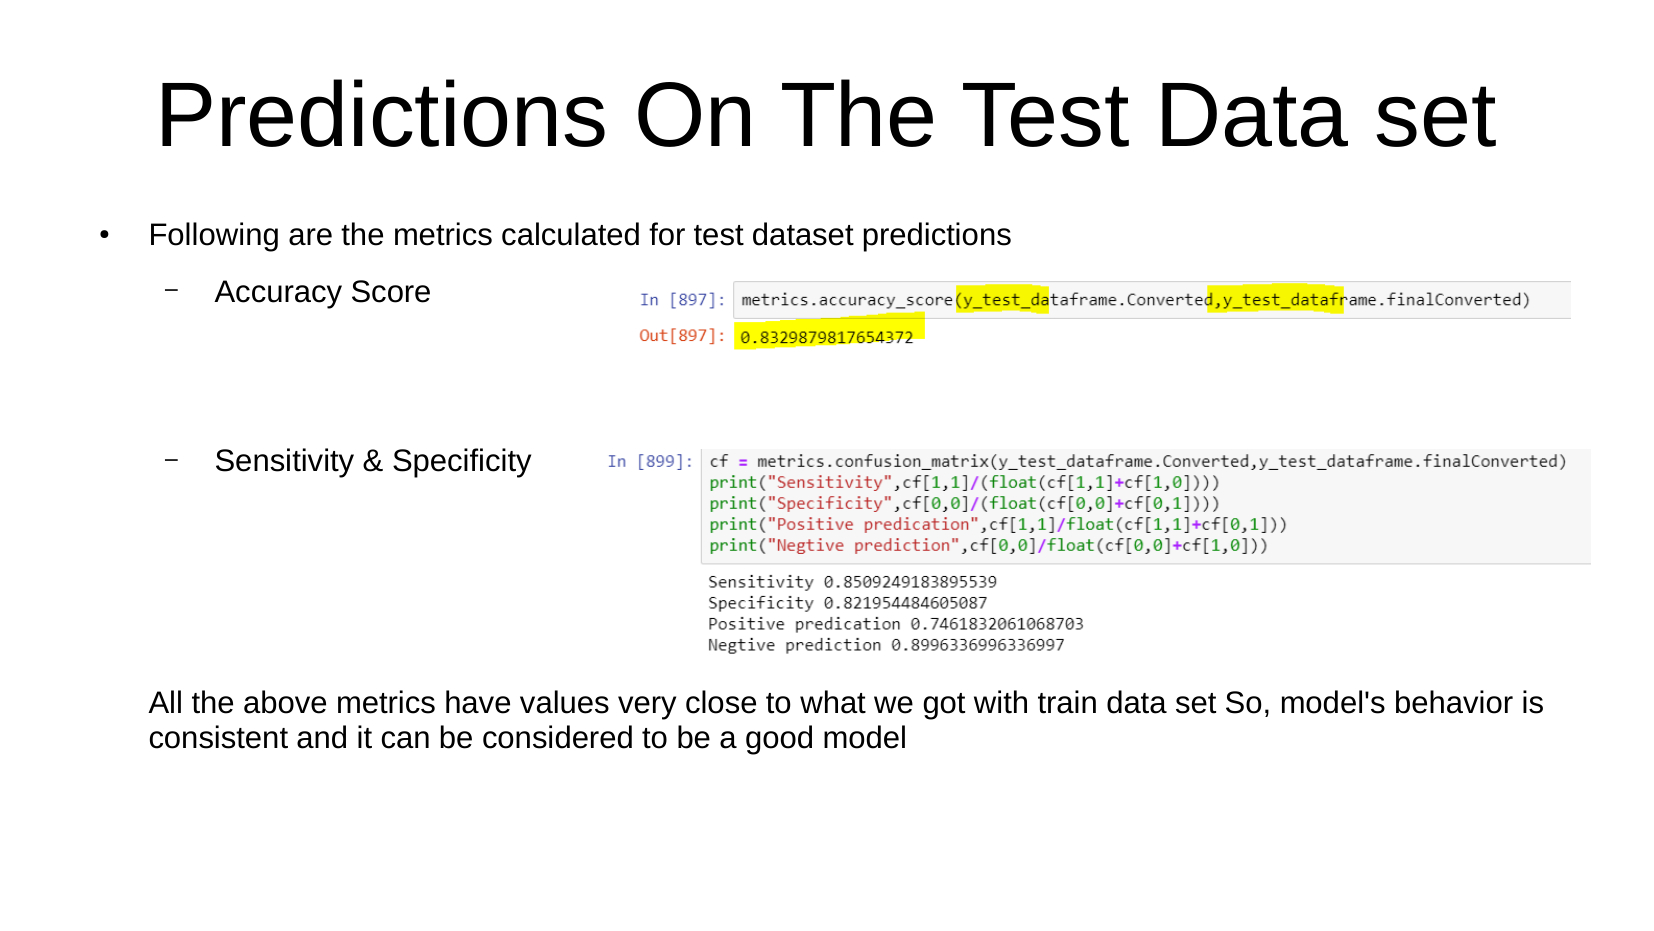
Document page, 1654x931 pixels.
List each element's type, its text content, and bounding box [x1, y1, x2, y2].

picture [585, 449, 1591, 661]
list Following are the metrics calculated for test dataset predictions Accuracy Score Sensitivity & Specificity All the above metrics have values very close to what we got with train data set So, model's behavior is consistent and it can be considered to be a good model [82, 217, 1571, 758]
title Predictions On The Test Data set [82, 37, 1571, 193]
picture [630, 279, 1571, 361]
